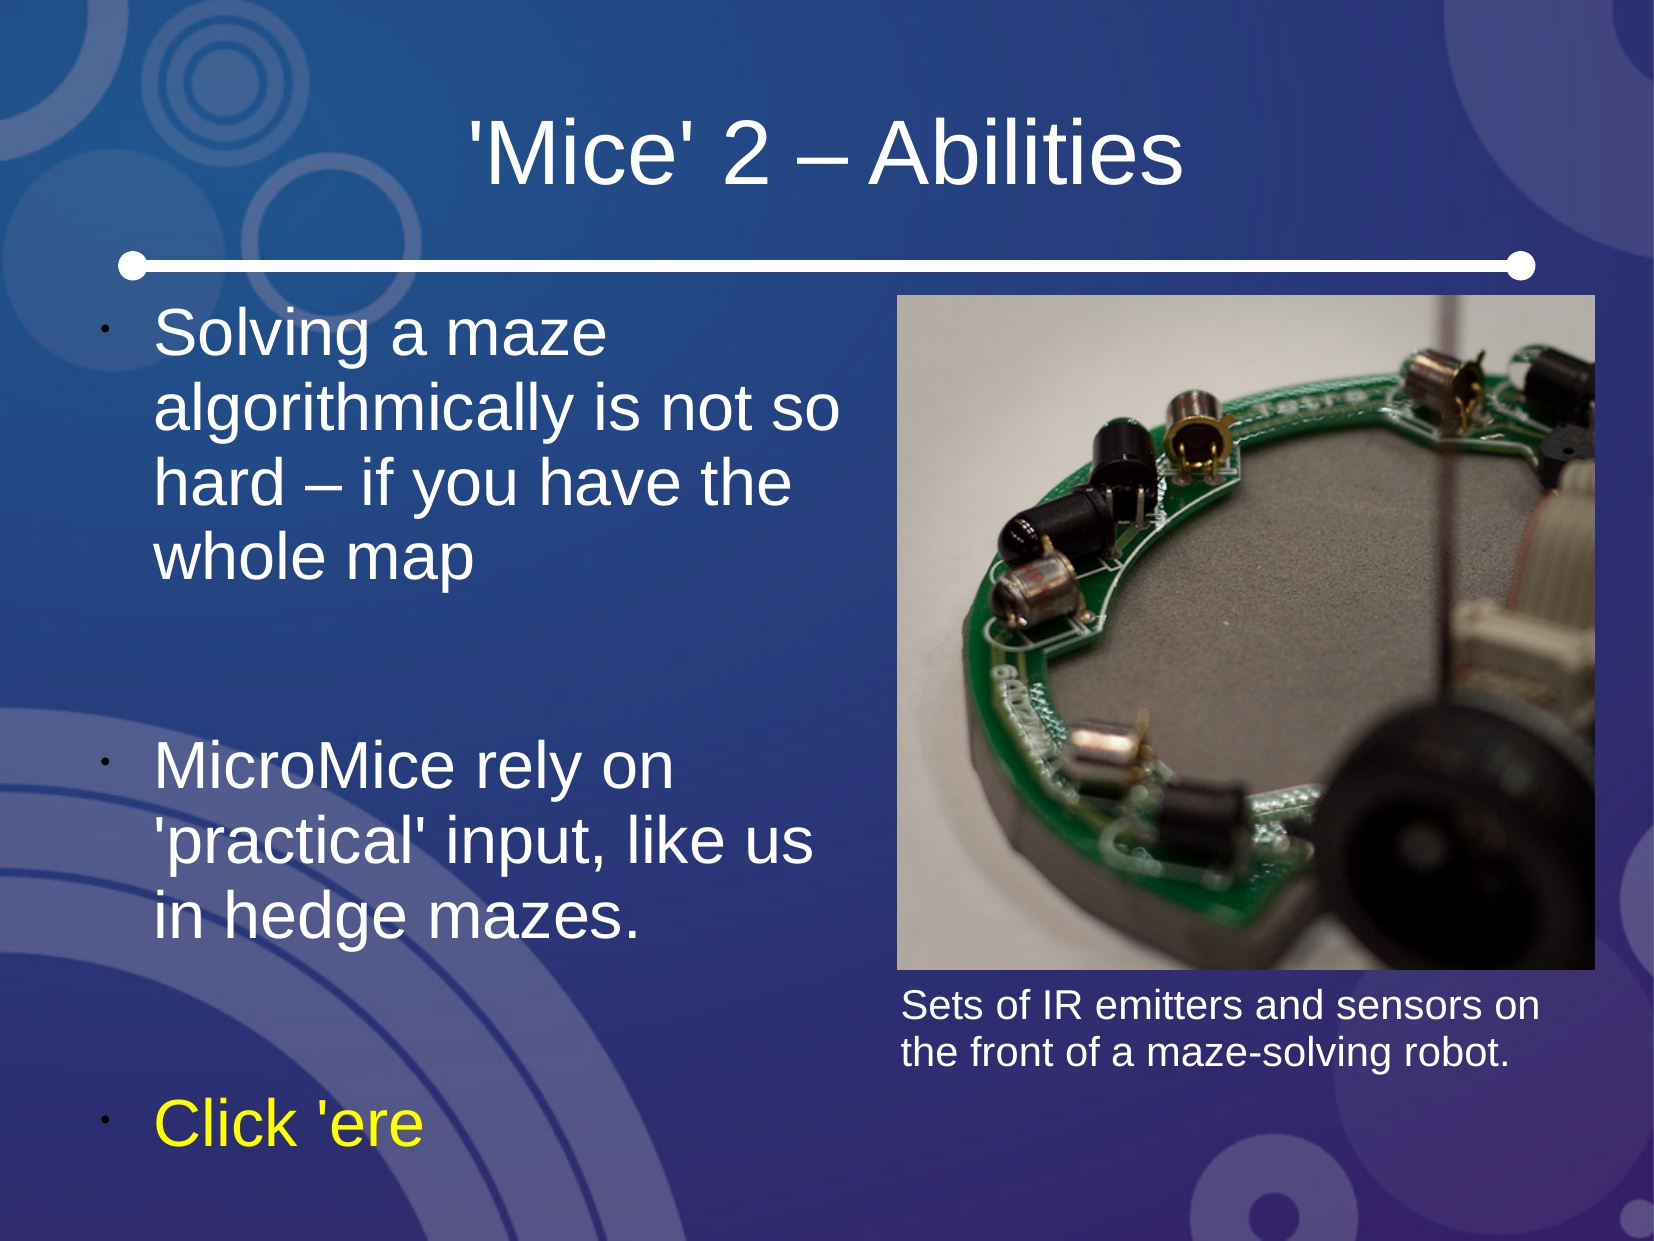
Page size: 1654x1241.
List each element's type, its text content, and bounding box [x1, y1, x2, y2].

list Solving a maze algorithmically is not so hard – if you have the whole map MicroMice rely on 'practical' input, like us in hedge mazes. Click 'ere [82, 295, 886, 1162]
text_box Sets of IR emitters and sensors on the front of a maze-solving robot. [885, 974, 1625, 1083]
picture [897, 295, 1595, 970]
title 'Mice' 2 – Abilities [82, 56, 1571, 250]
